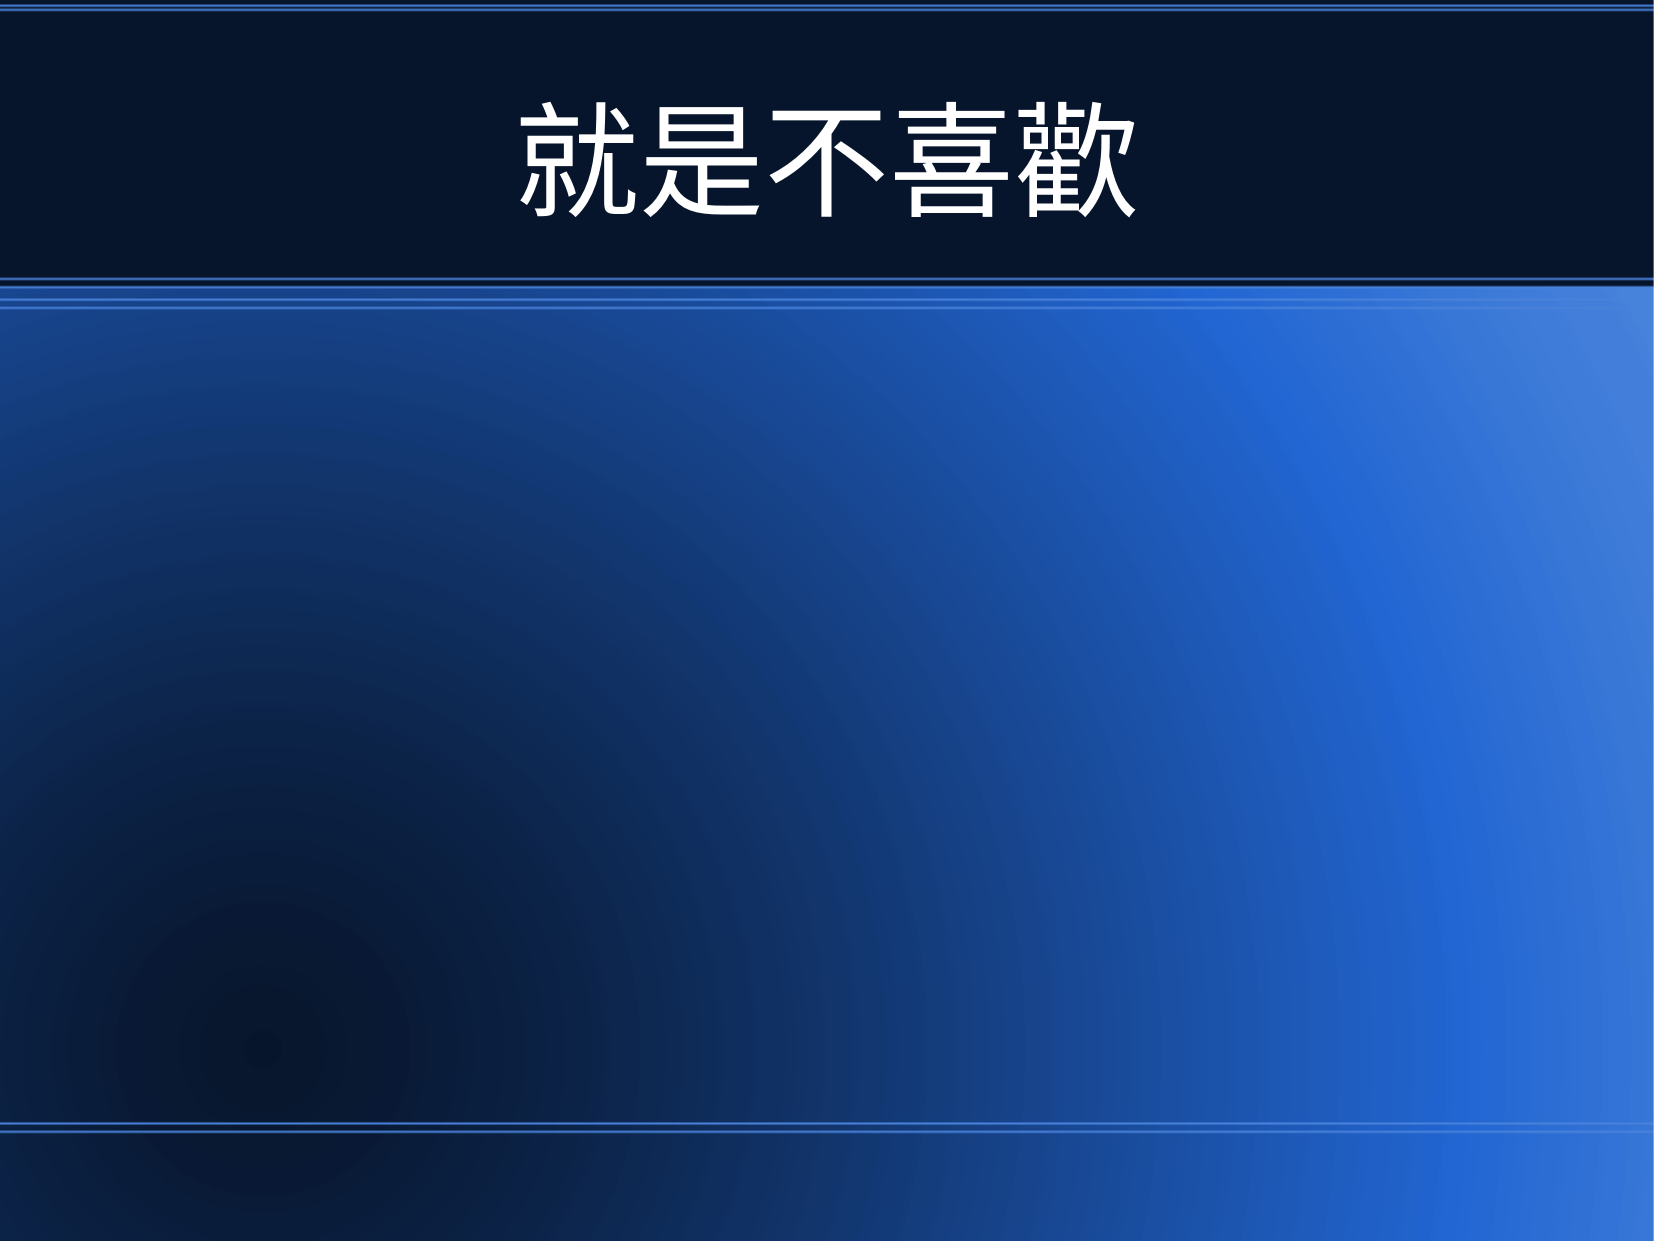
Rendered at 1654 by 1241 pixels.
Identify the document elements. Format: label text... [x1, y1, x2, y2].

title 就是不喜歡 [82, 49, 1571, 257]
picture [0, 0, 1654, 1241]
